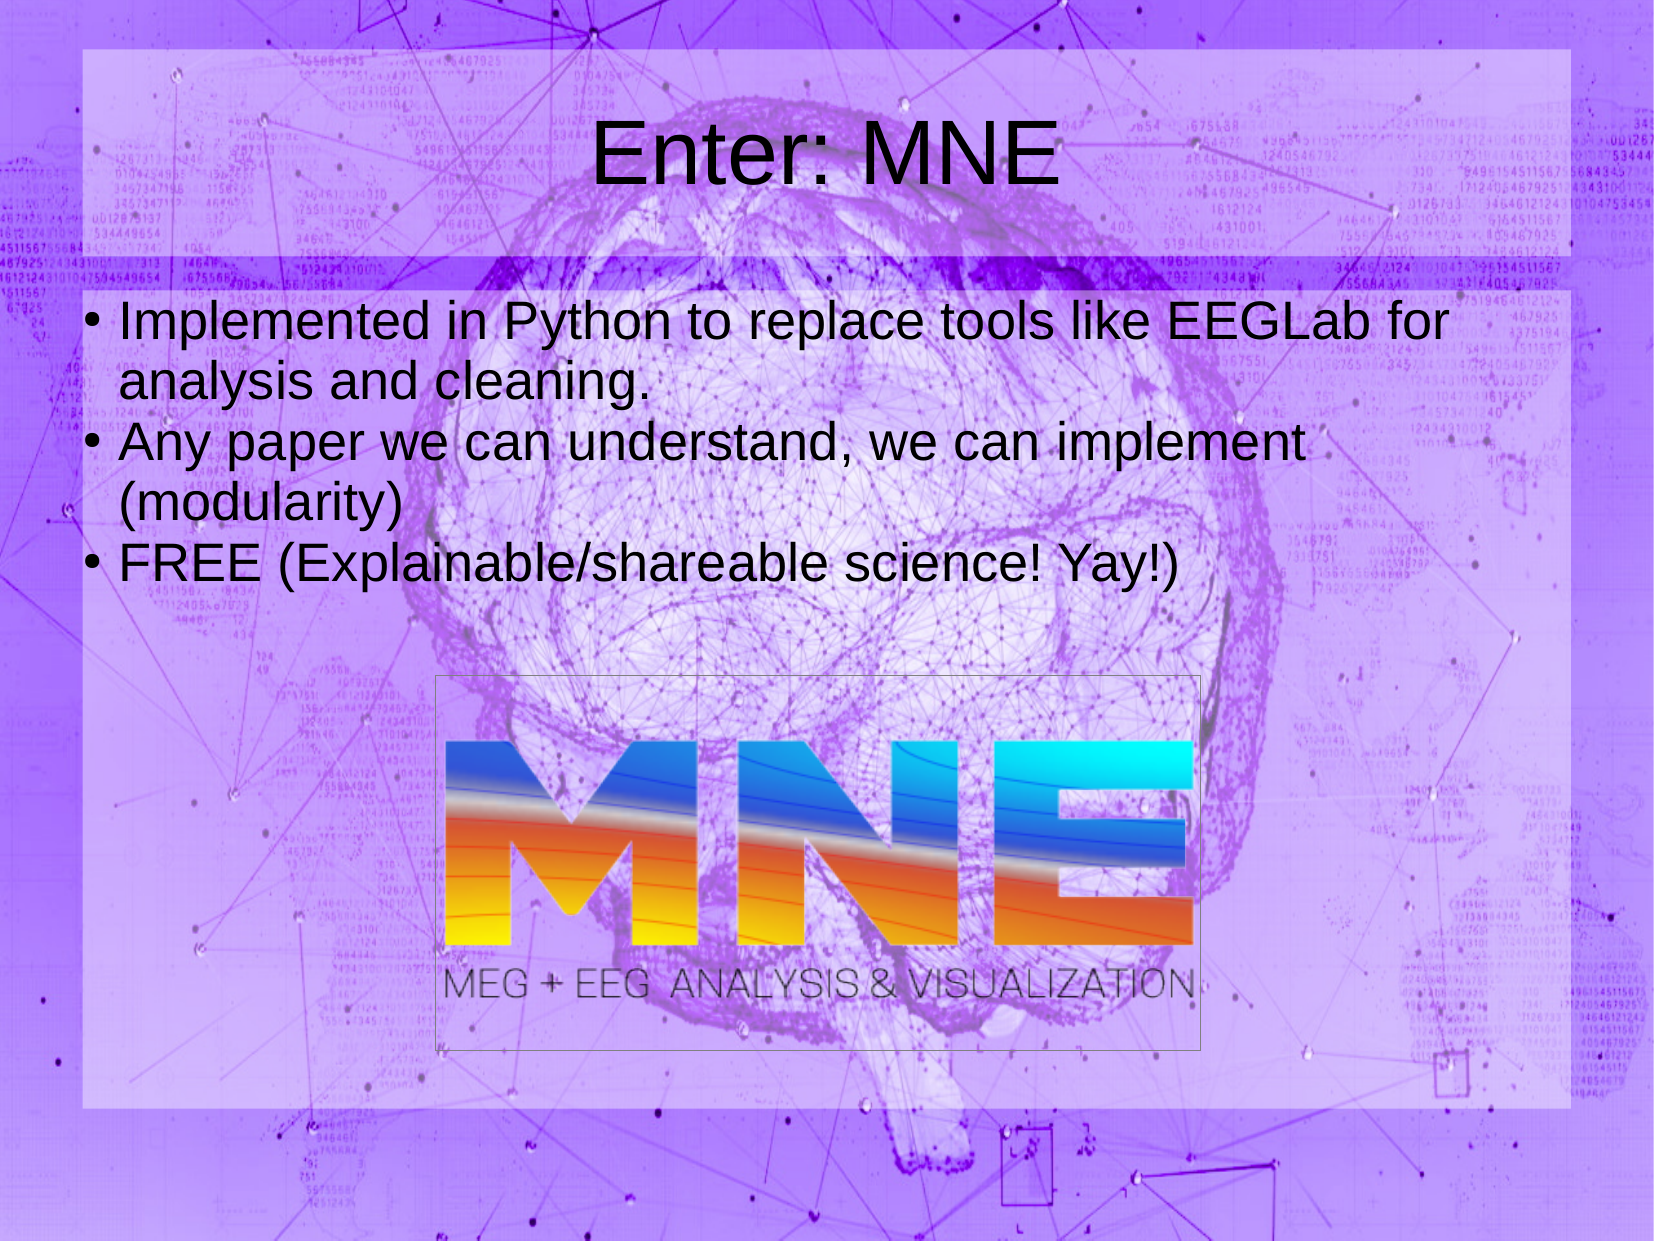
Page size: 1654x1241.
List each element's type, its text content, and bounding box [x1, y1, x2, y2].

text_box Implemented in Python to replace tools like EEGLab for analysis and cleaning. Any paper we can understand, we can implement (modularity) FREE (Explainable/shareable science! Yay!) [82, 290, 1571, 1109]
text_box [435, 675, 1201, 1051]
title Enter: MNE [82, 49, 1571, 257]
picture [0, 0, 1654, 1241]
